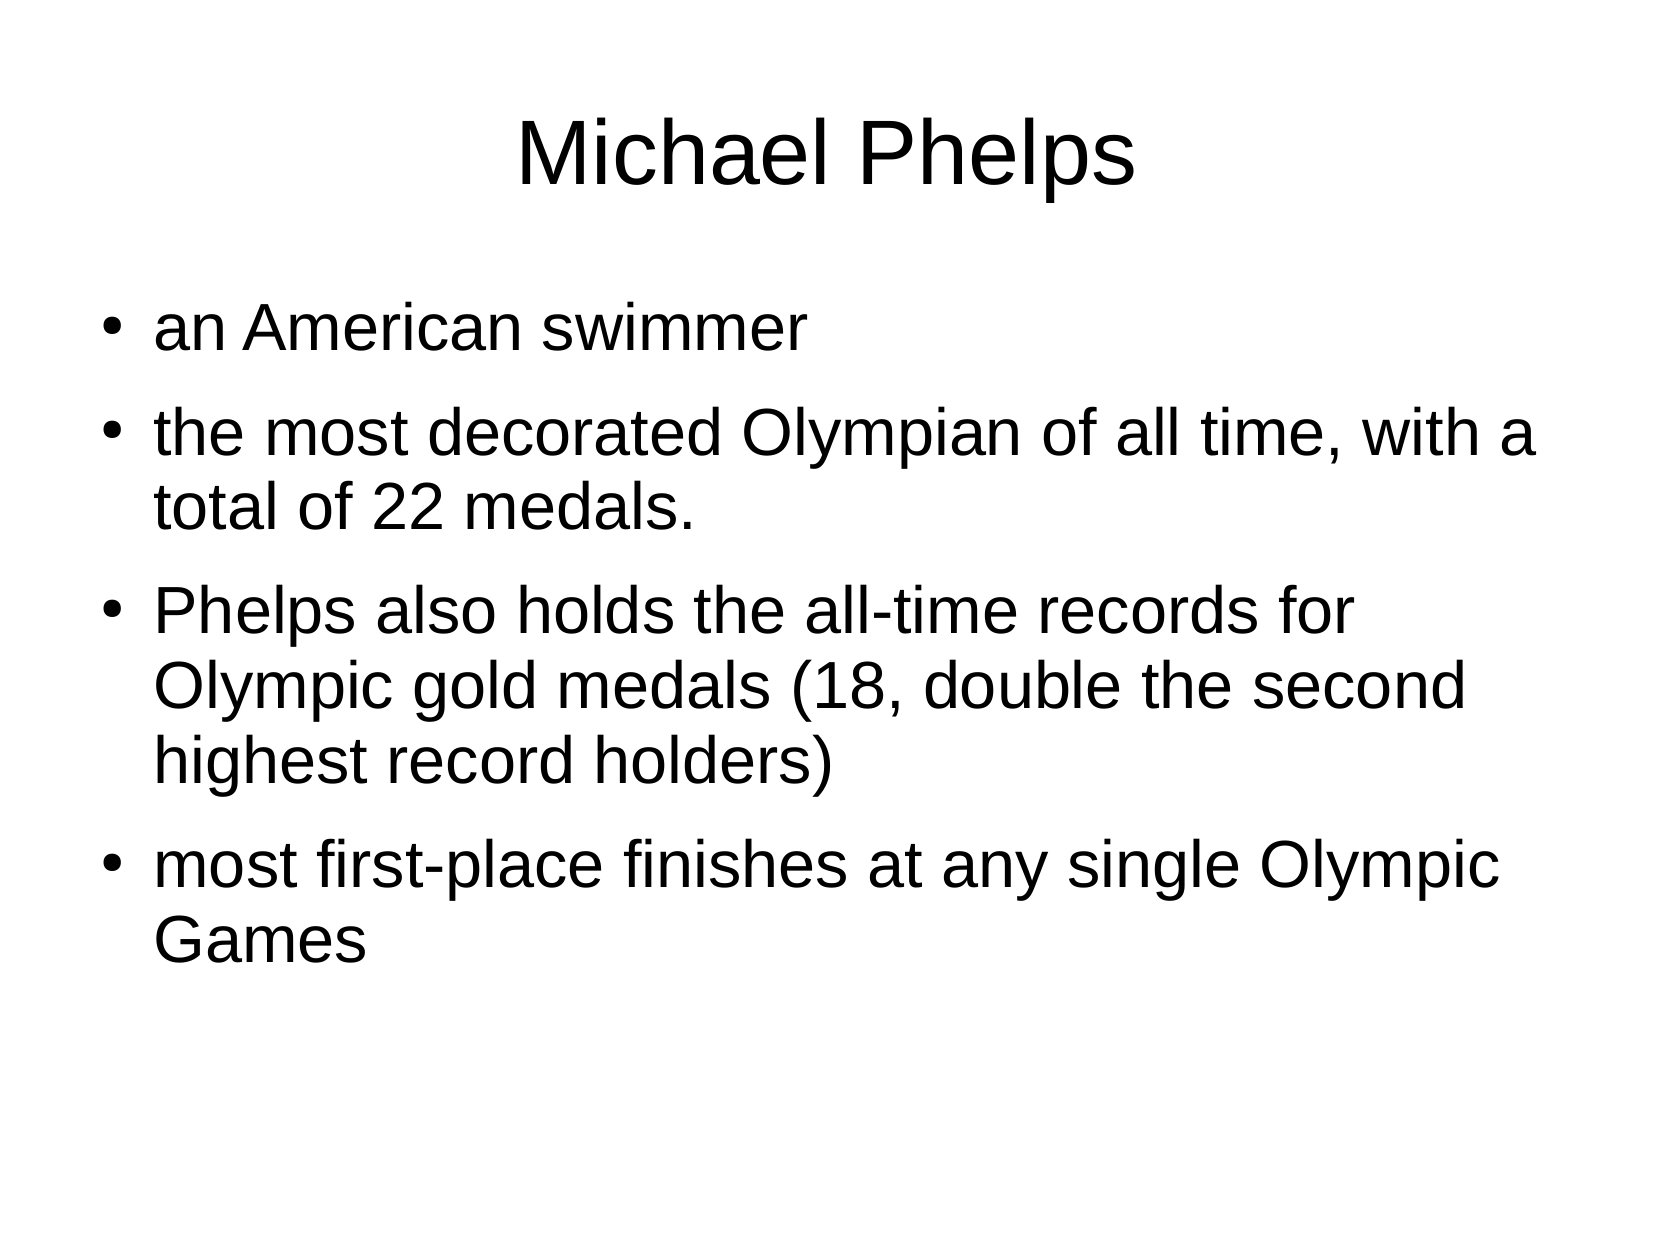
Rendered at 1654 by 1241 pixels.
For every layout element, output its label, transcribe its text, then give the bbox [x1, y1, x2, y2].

title Michael Phelps [82, 49, 1571, 257]
list an American swimmer the most decorated Olympian of all time, with a total of 22 medals. Phelps also holds the all-time records for Olympic gold medals (18, double the second highest record holders) most first-place finishes at any single Olympic Games [82, 290, 1571, 1010]
